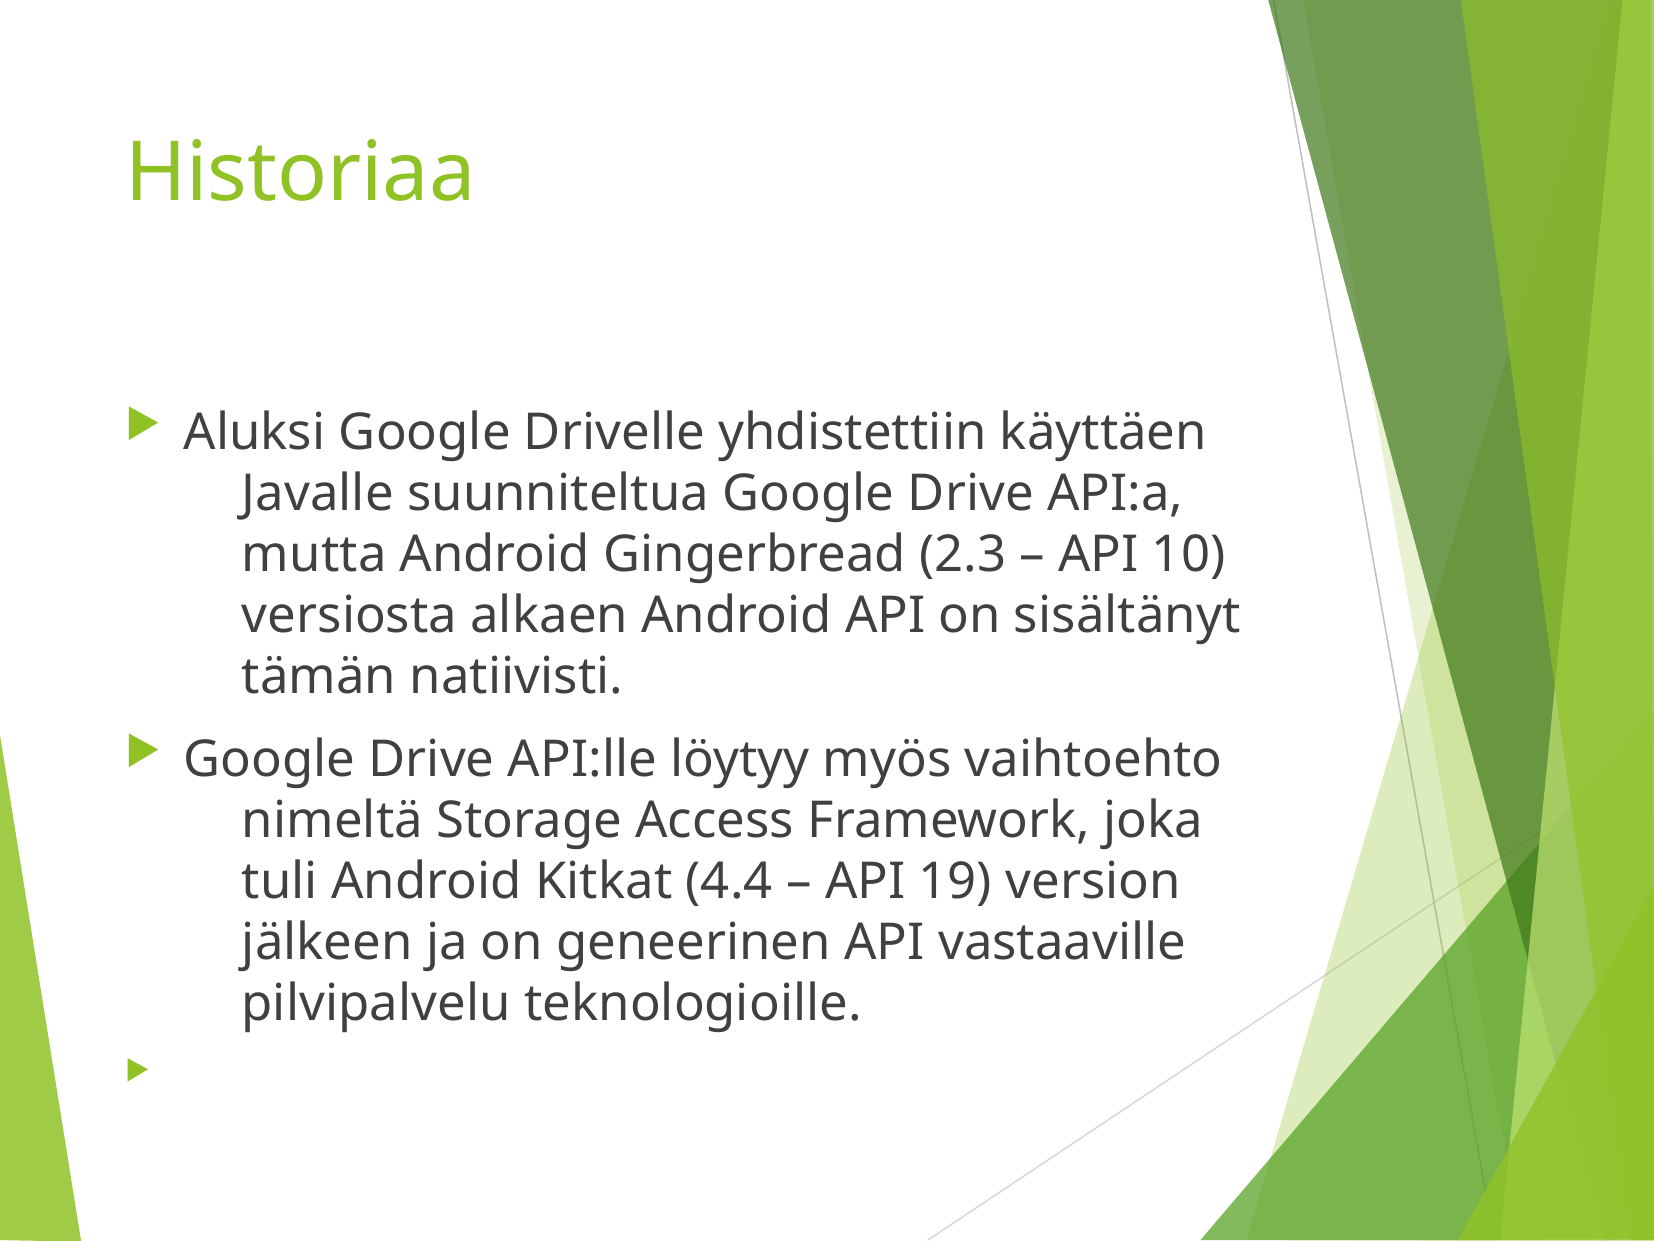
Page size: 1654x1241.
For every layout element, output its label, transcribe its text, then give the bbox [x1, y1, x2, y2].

list Aluksi Google Drivelle yhdistettiin käyttäen Javalle suunniteltua Google Drive API:a, mutta Android Gingerbread (2.3 – API 10) versiosta alkaen Android API on sisältänyt tämän natiivisti. Google Drive API:lle löytyy myös vaihtoehto nimeltä Storage Access Framework, joka tuli Android Kitkat (4.4 – API 19) version jälkeen ja on geneerinen API vastaaville pilvipalvelu teknologioille. [110, 390, 1259, 1093]
title Historiaa [110, 110, 1259, 350]
